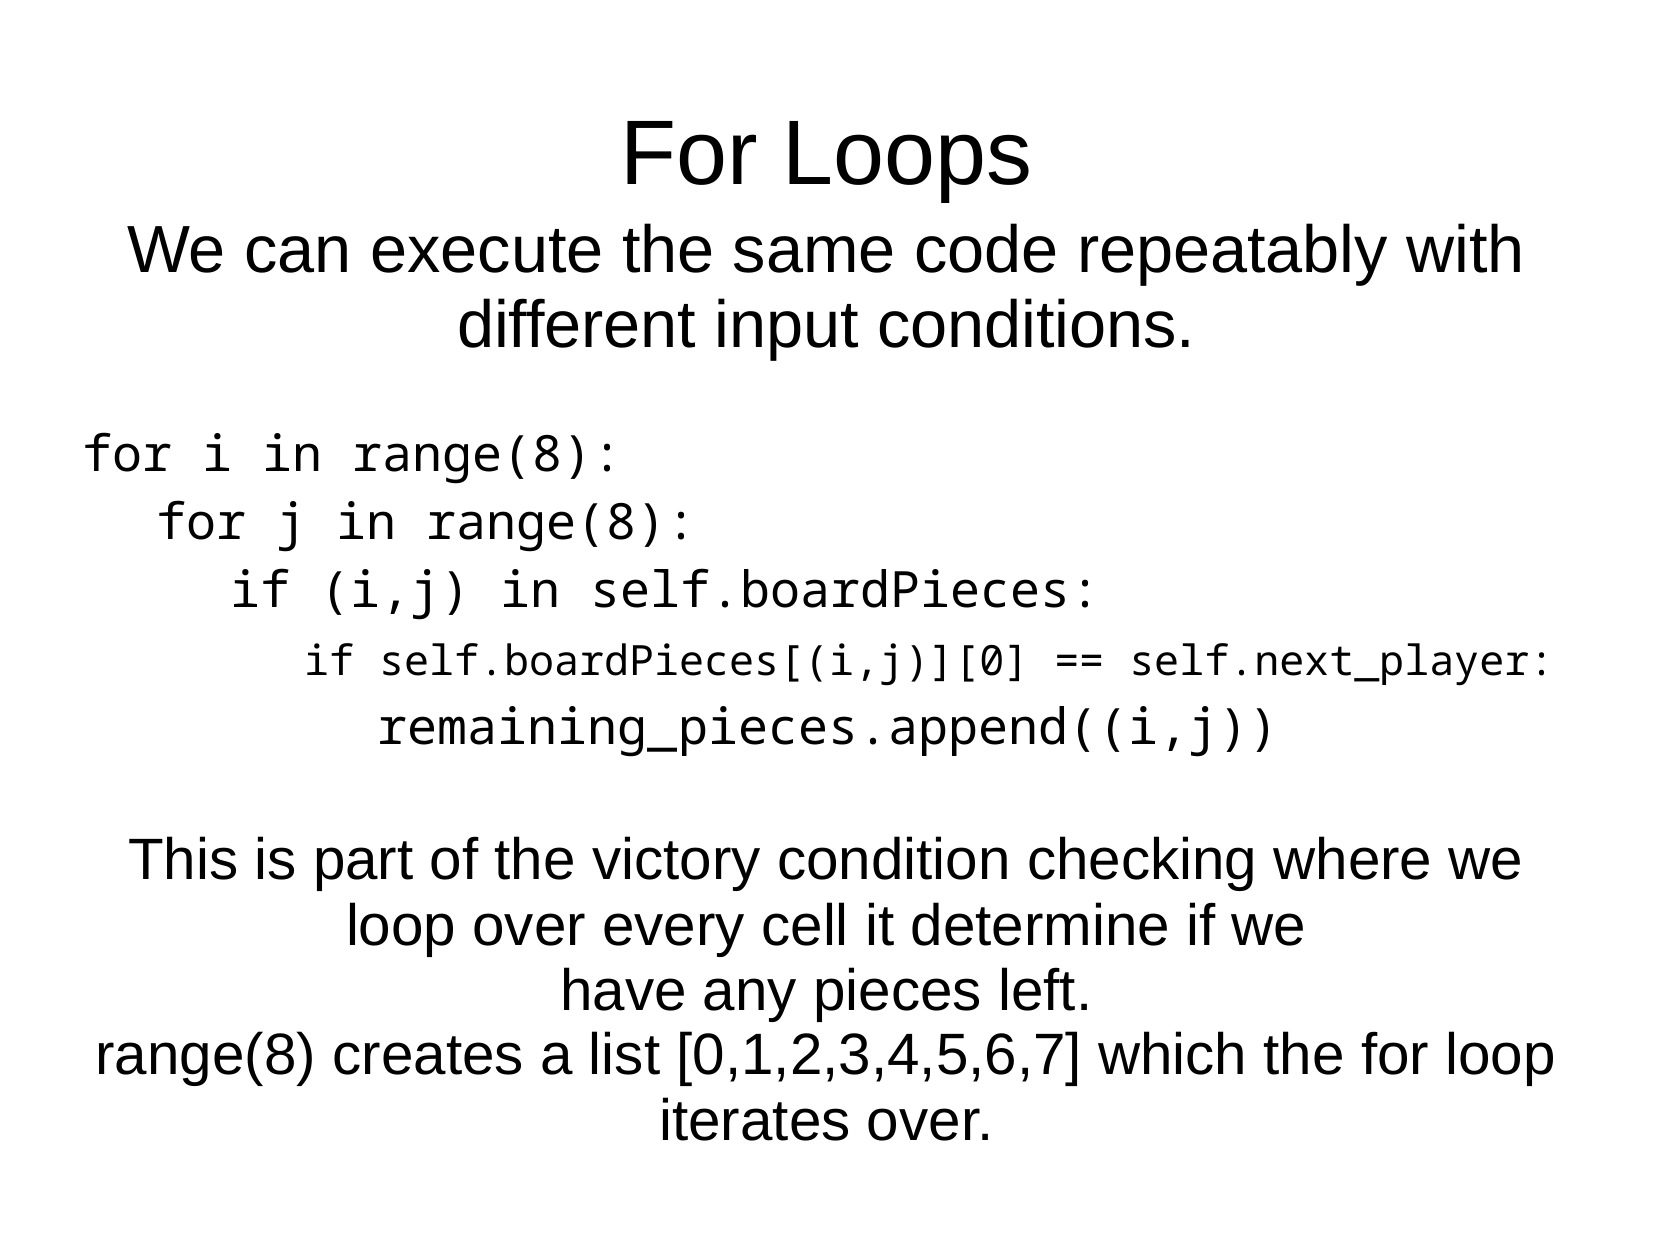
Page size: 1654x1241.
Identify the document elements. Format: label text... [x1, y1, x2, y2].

title For Loops [82, 49, 1571, 242]
subtitle We can execute the same code repeatably with different input conditions. for i in range(8): for j in range(8): if (i,j) in self.boardPieces: if self.boardPieces[(i,j)][0] == self.next_player: remaining_pieces.append((i,j)) This is part of the victory condition checking where we loop over every cell it determine if we have any pieces left. range(8) creates a list [0,1,2,3,4,5,6,7] which the for loop iterates over. [82, 242, 1571, 1123]
